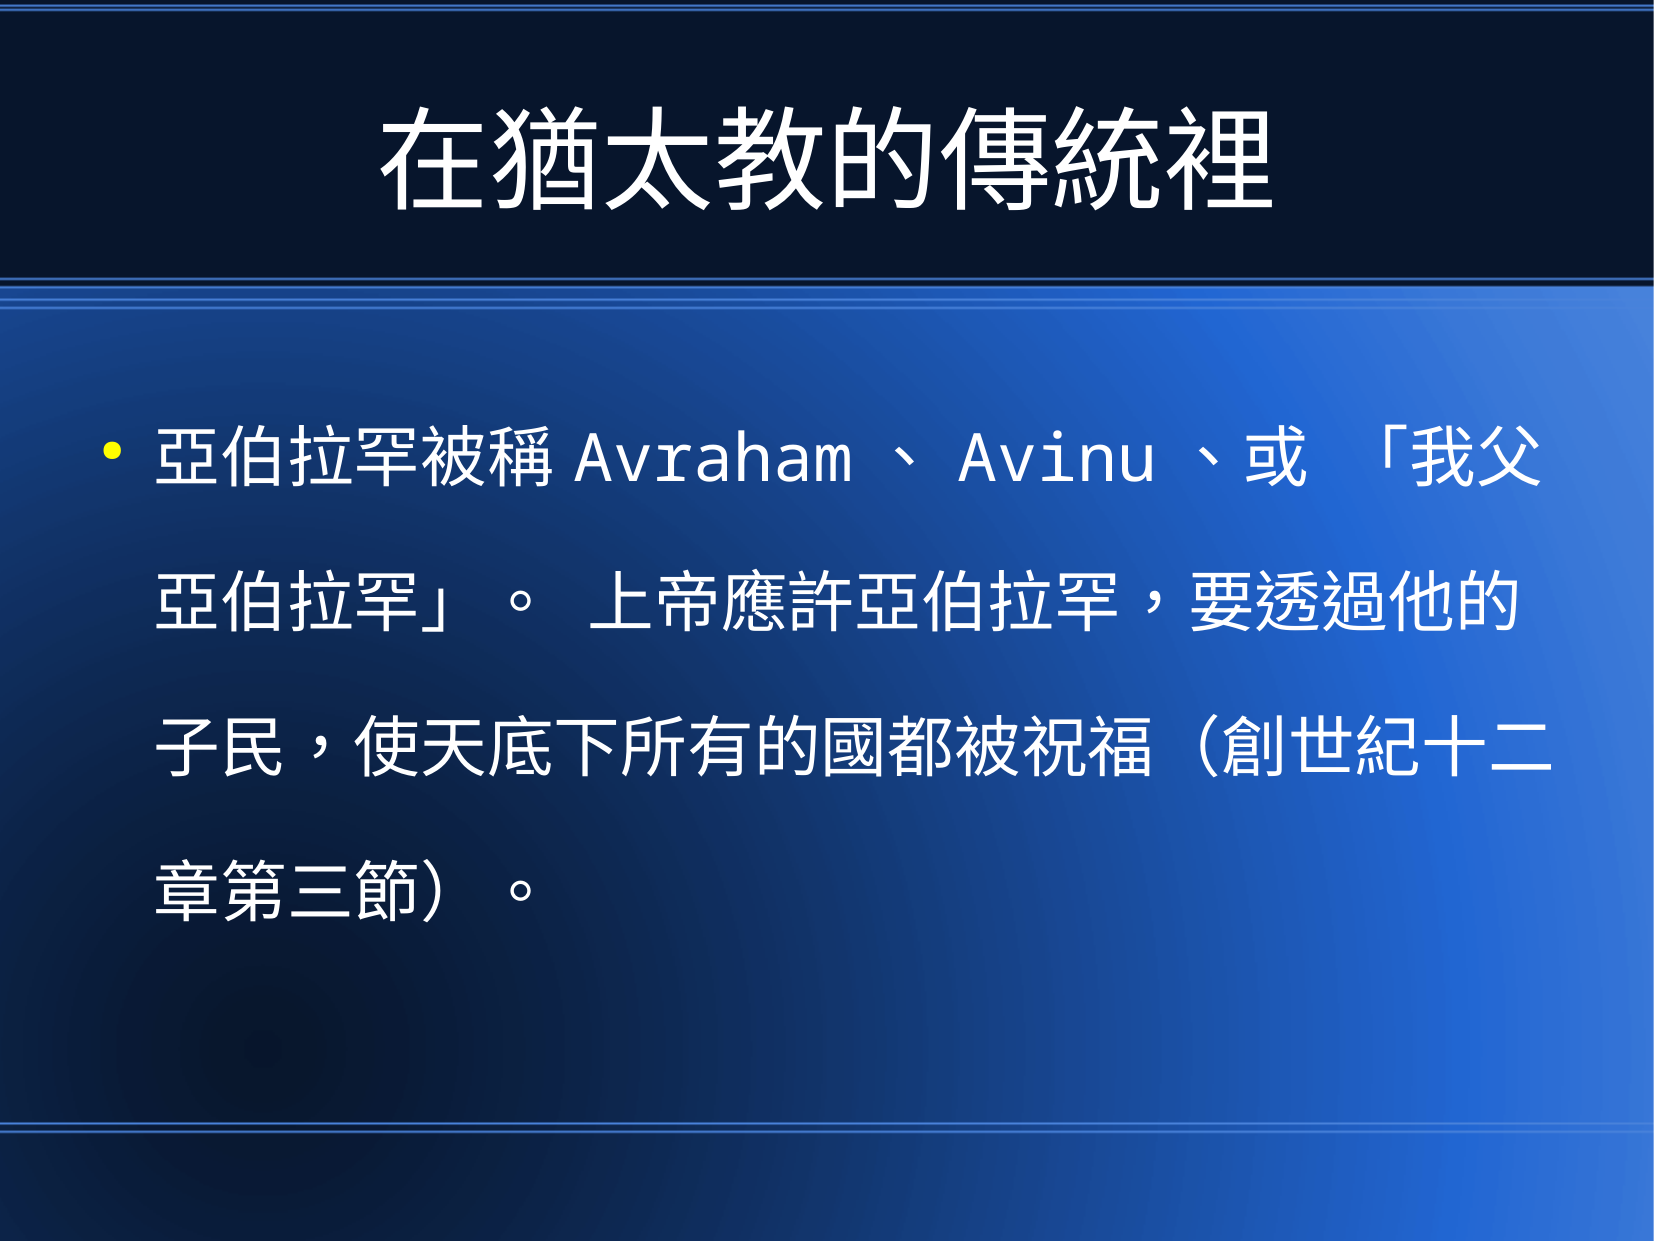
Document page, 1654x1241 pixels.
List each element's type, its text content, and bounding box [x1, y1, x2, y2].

list 亞伯拉罕被稱Avraham、Avinu、或 「我父亞伯拉罕」。 上帝應許亞伯拉罕，要透過他的子民，使天底下所有的國都被祝福（創世紀十二章第三節）。 [82, 355, 1571, 1241]
title 在猶太教的傳統裡 [82, 49, 1571, 257]
picture [0, 0, 1654, 1241]
